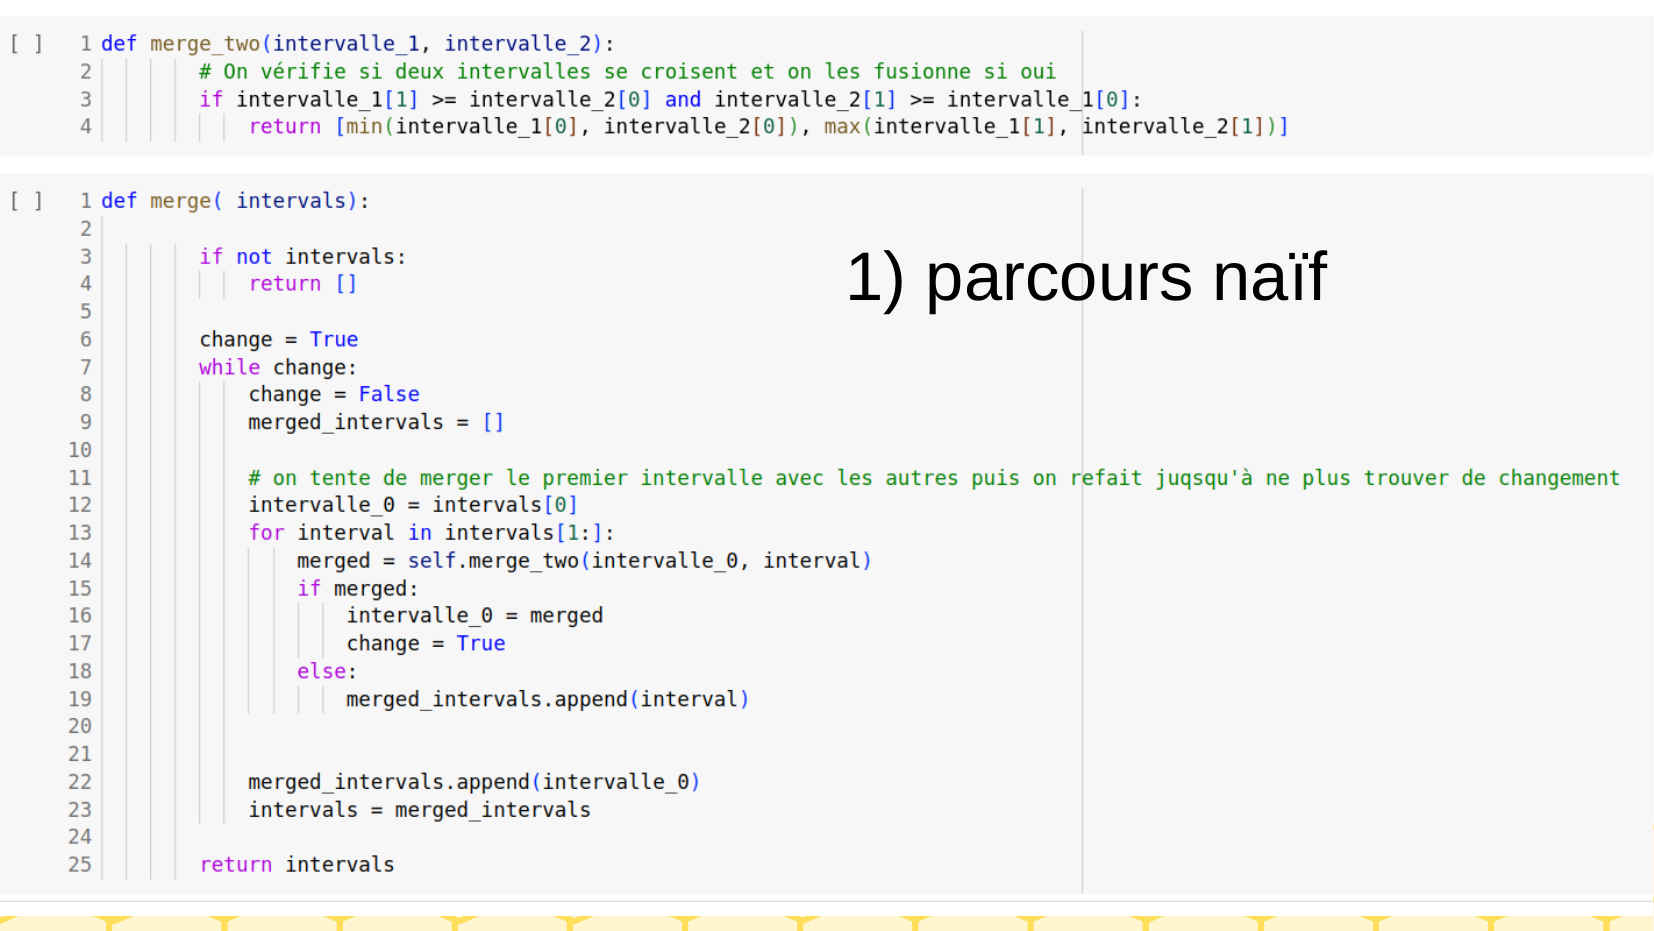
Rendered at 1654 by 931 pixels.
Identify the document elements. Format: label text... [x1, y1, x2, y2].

title 1) parcours naïf [342, 199, 1654, 355]
picture [0, 10, 1654, 916]
